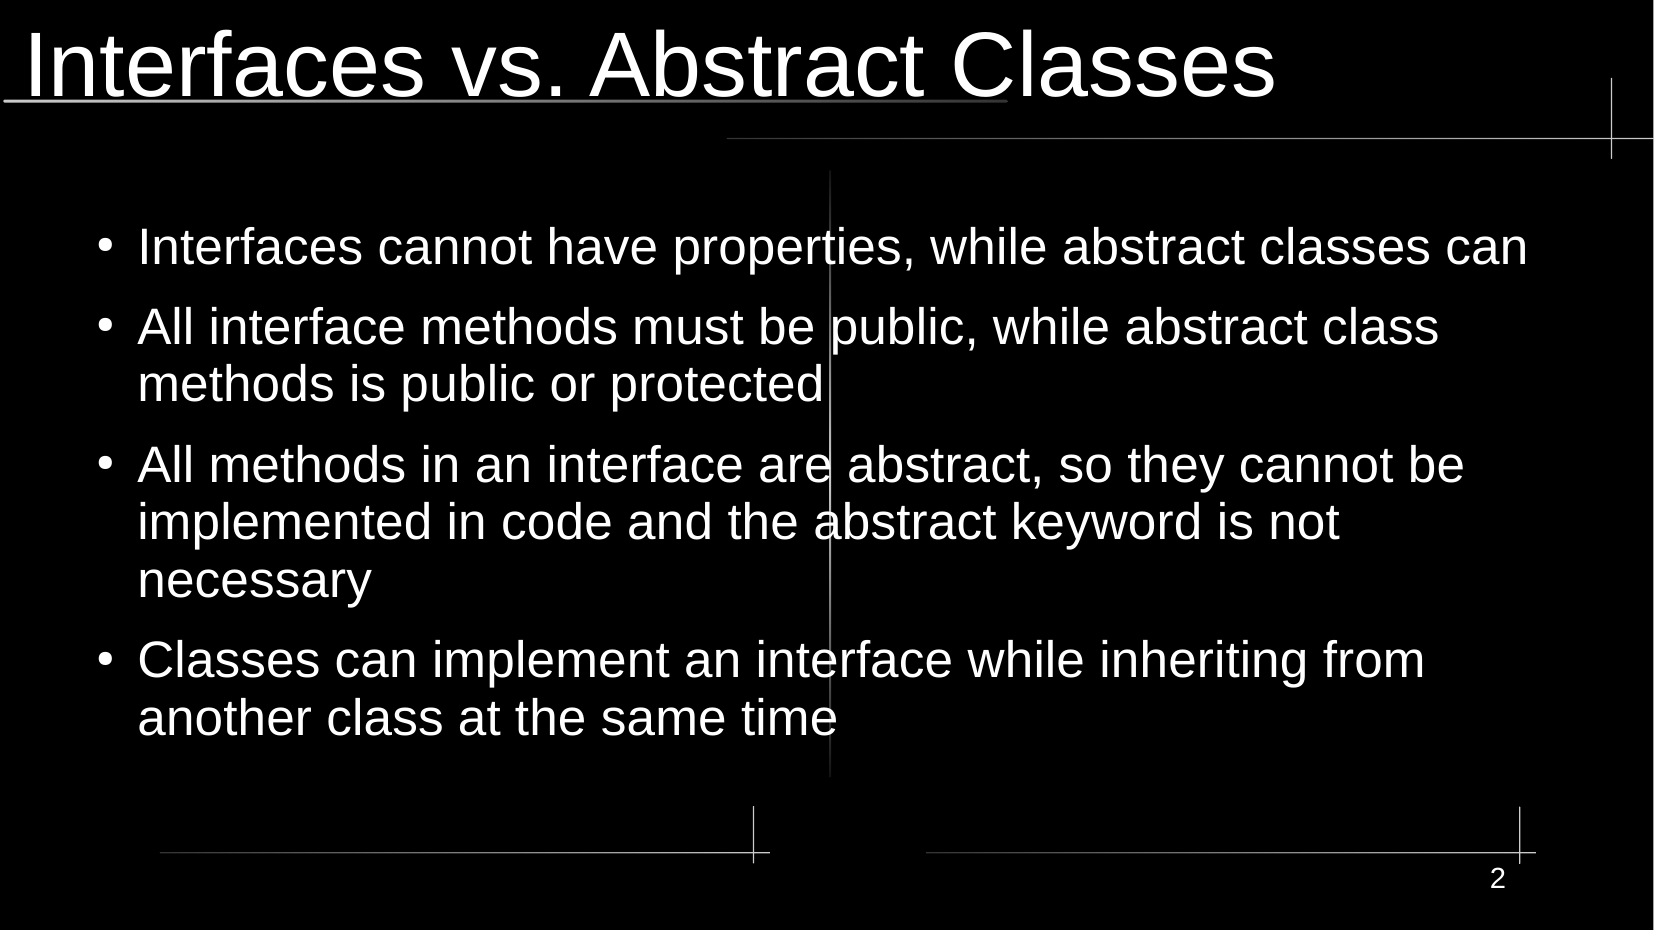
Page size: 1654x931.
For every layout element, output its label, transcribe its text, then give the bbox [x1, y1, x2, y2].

list Interfaces cannot have properties, while abstract classes can All interface methods must be public, while abstract class methods is public or protected All methods in an interface are abstract, so they cannot be implemented in code and the abstract keyword is not necessary Classes can implement an interface while inheriting from another class at the same time [82, 217, 1571, 758]
title Interfaces vs. Abstract Classes [23, 11, 1589, 119]
